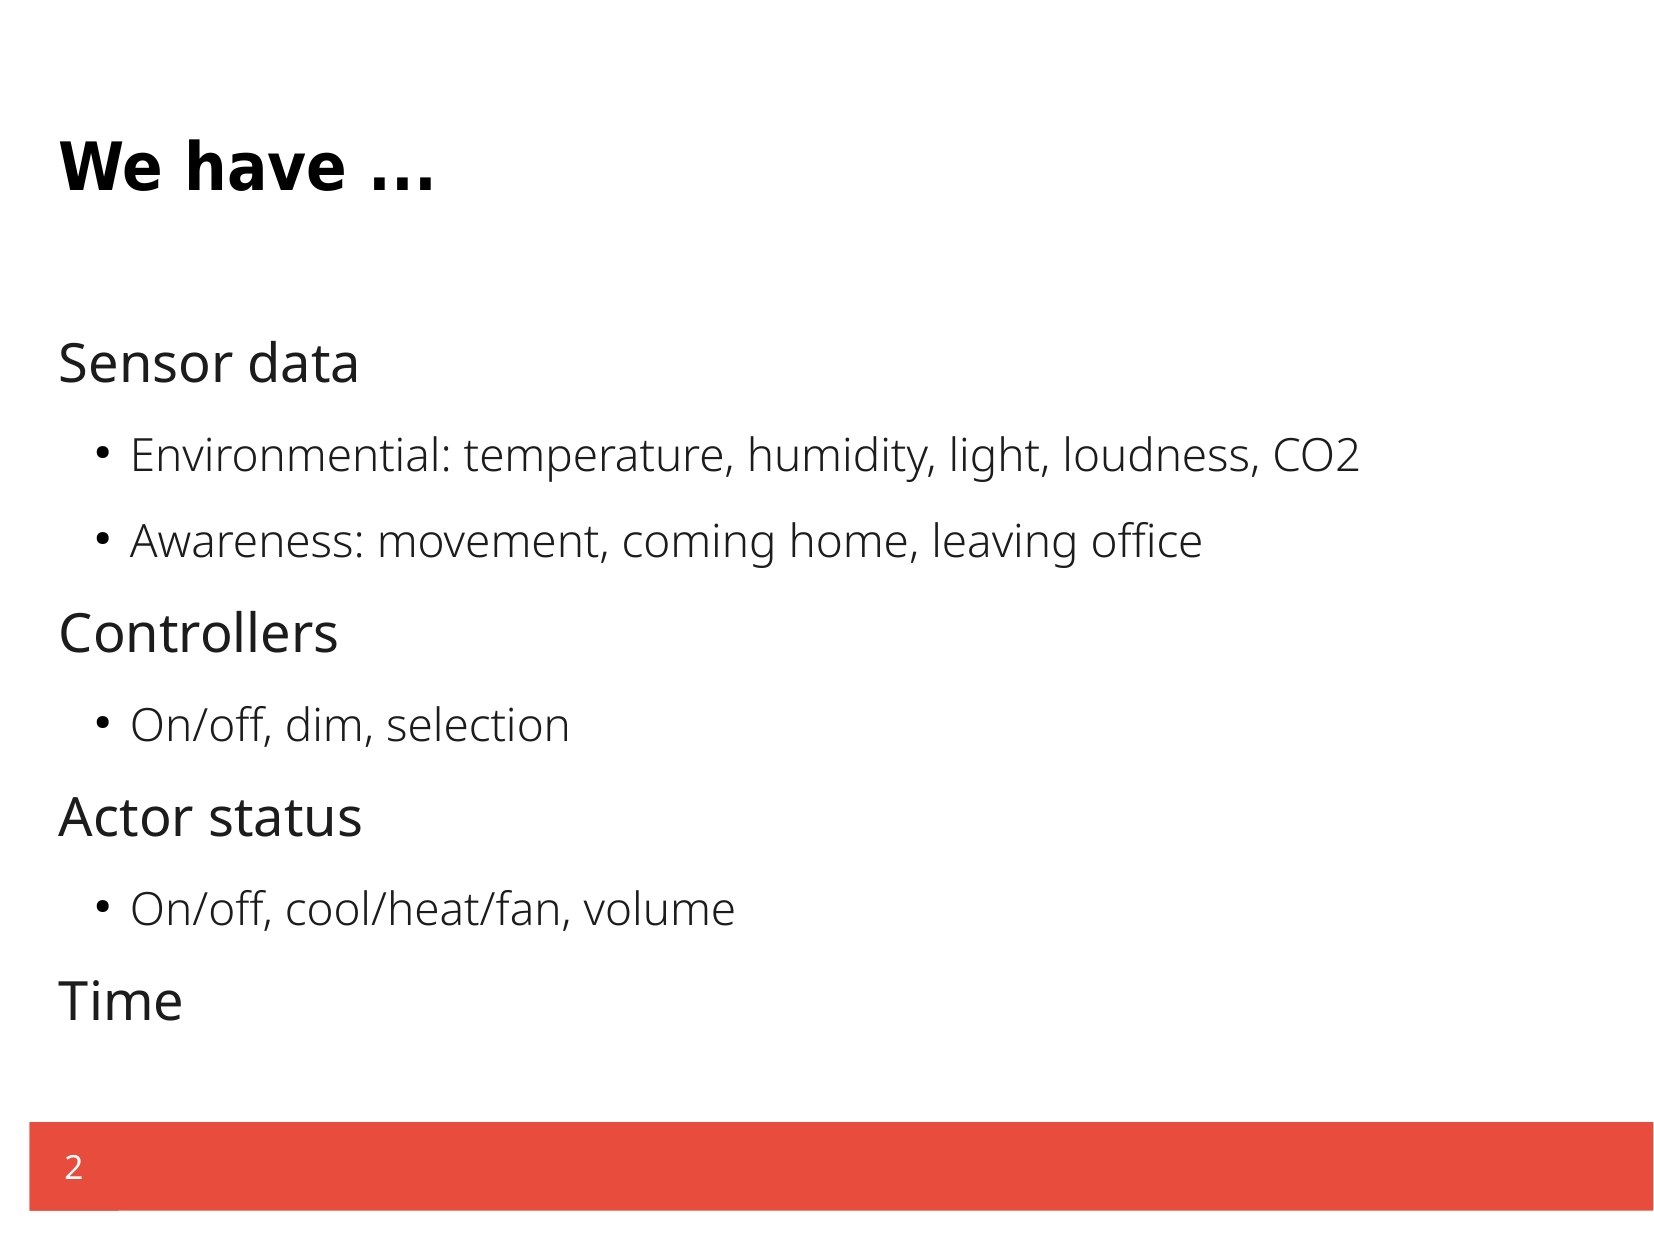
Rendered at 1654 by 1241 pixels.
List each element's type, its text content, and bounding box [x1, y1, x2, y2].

list Sensor data Environmential: temperature, humidity, light, loudness, CO2 Awareness: movement, coming home, leaving office Controllers On/off, dim, selection Actor status On/off, cool/heat/fan, volume Time [59, 324, 1565, 1093]
title We have ... [59, 59, 1595, 207]
